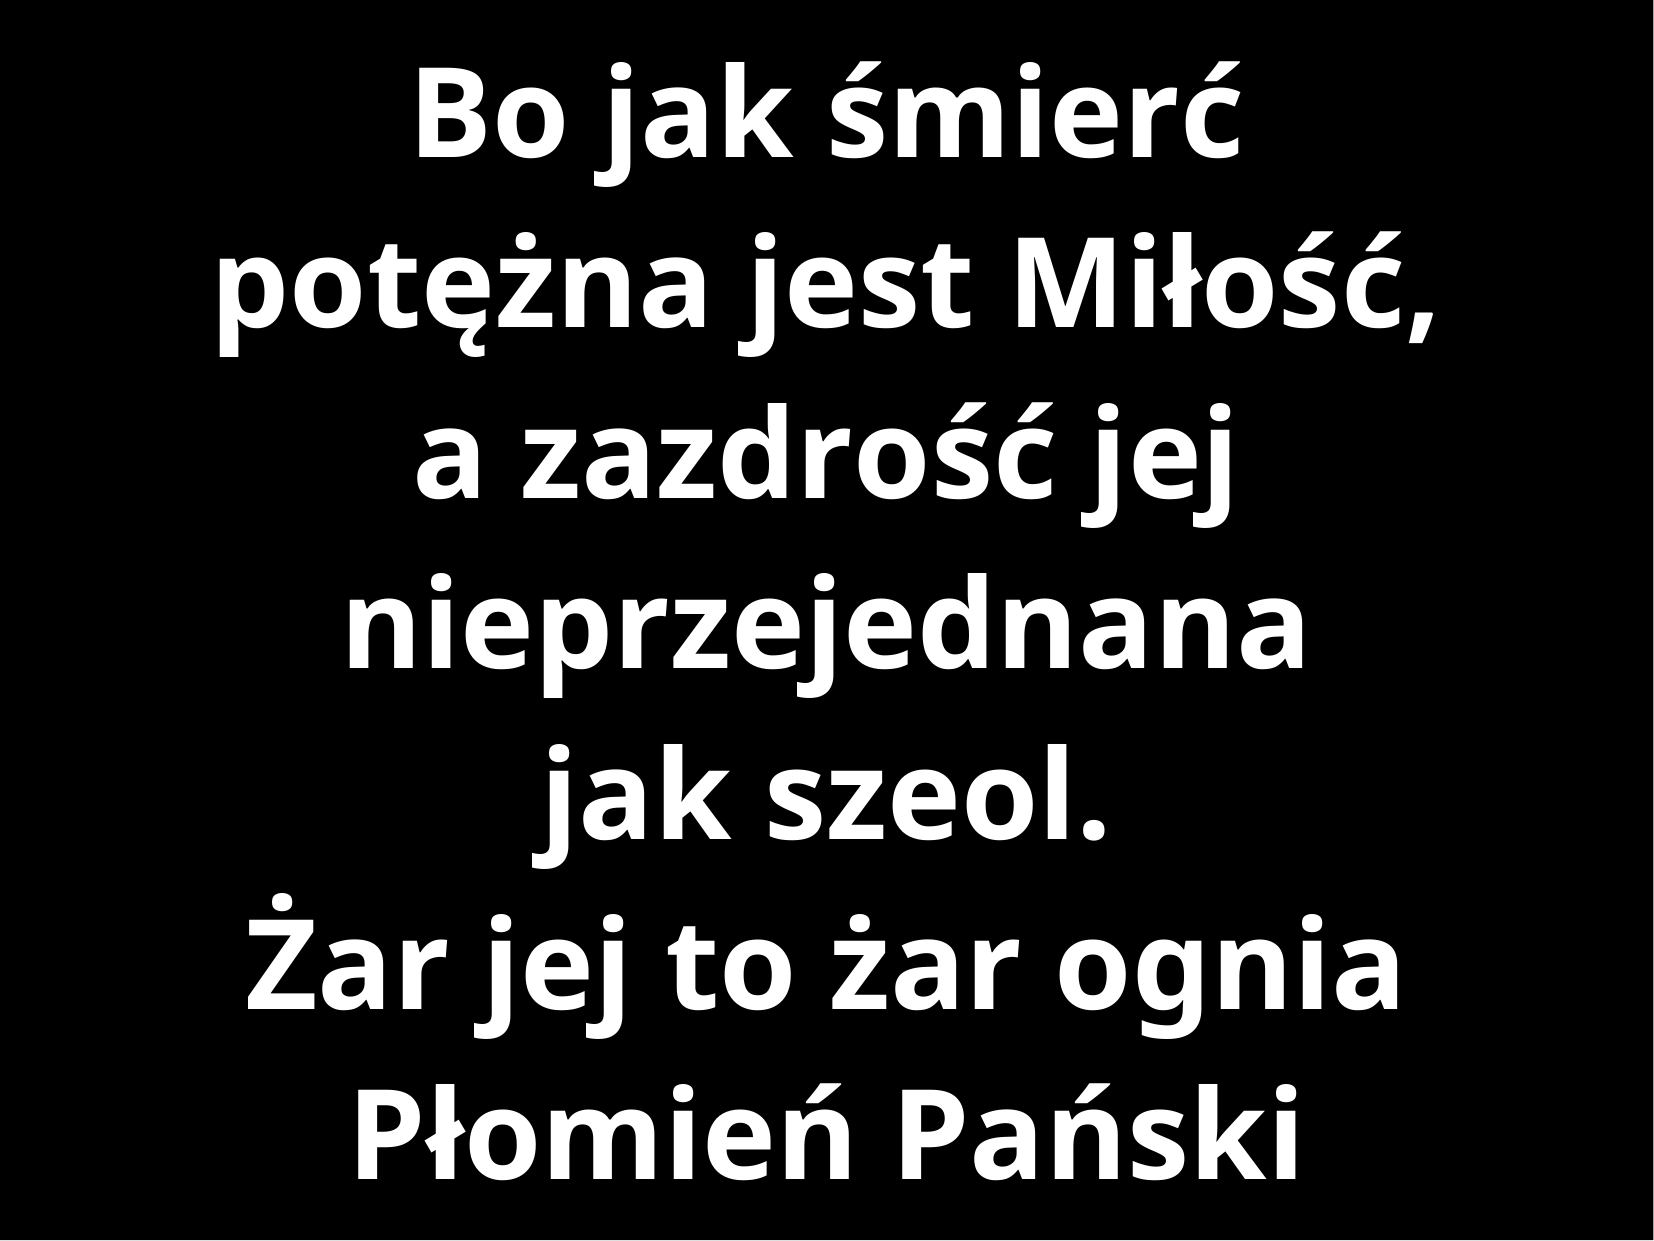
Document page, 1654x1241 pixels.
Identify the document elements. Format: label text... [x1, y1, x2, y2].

title Bo jak śmierć potężna jest Miłość, a zazdrość jej nieprzejednana jak szeol. Żar jej to żar ognia Płomień Pański [0, 0, 1654, 1241]
